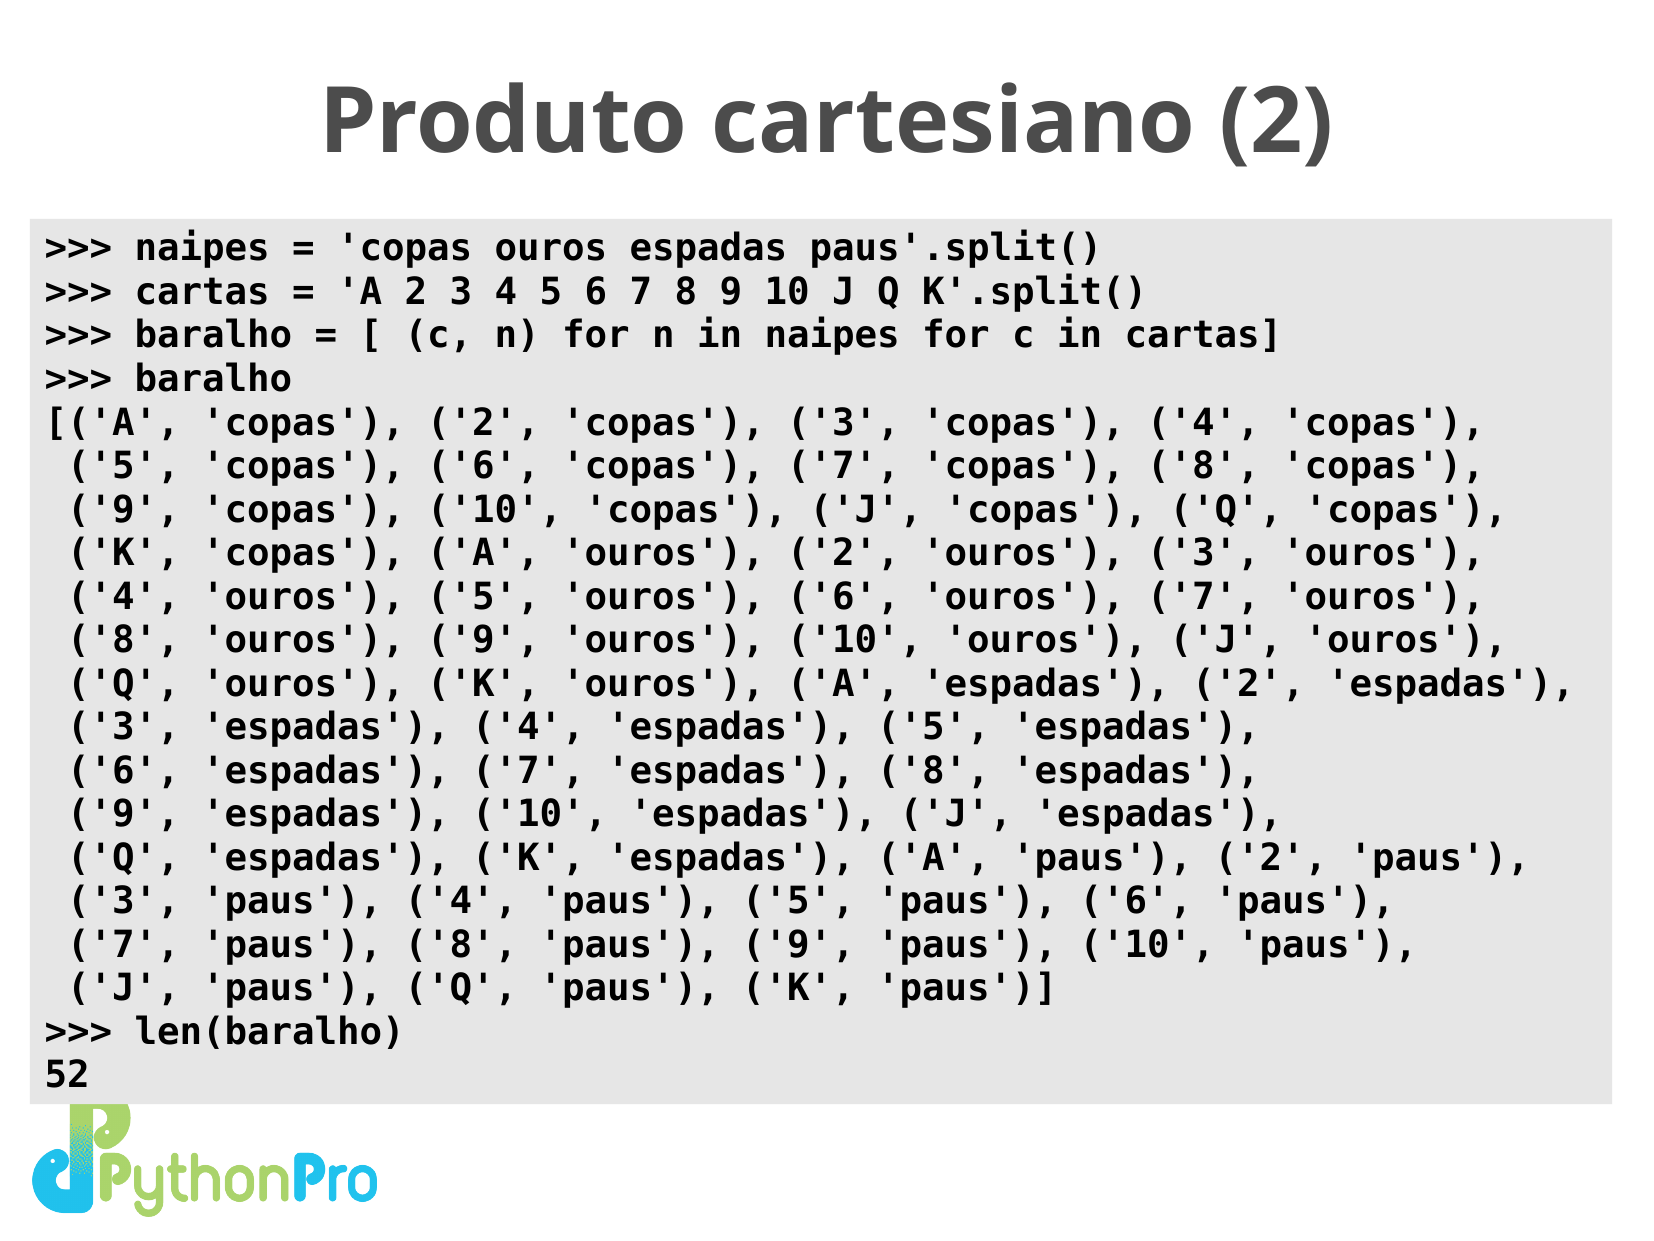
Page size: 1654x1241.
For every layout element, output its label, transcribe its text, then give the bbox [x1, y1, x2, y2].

picture [32, 1105, 377, 1217]
title Produto cartesiano (2) [82, 13, 1571, 218]
text_box >>> naipes = 'copas ouros espadas paus'.split() >>> cartas = 'A 2 3 4 5 6 7 8 9 10 J Q K'.split() >>> baralho = [ (c, n) for n in naipes for c in cartas] >>> baralho [('A', 'copas'), ('2', 'copas'), ('3', 'copas'), ('4', 'copas'), ('5', 'copas'), ('6', 'copas'), ('7', 'copas'), ('8', 'copas'), ('9', 'copas'), ('10', 'copas'), ('J', 'copas'), ('Q', 'copas'), ('K', 'copas'), ('A', 'ouros'), ('2', 'ouros'), ('3', 'ouros'), ('4', 'ouros'), ('5', 'ouros'), ('6', 'ouros'), ('7', 'ouros'), ('8', 'ouros'), ('9', 'ouros'), ('10', 'ouros'), ('J', 'ouros'), ('Q', 'ouros'), ('K', 'ouros'), ('A', 'espadas'), ('2', 'espadas'), ('3', 'espadas'), ('4', 'espadas'), ('5', 'espadas'), ('6', 'espadas'), ('7', 'espadas'), ('8', 'espadas'), ('9', 'espadas'), ('10', 'espadas'), ('J', 'espadas'), ('Q', 'espadas'), ('K', 'espadas'), ('A', 'paus'), ('2', 'paus'), ('3', 'paus'), ('4', 'paus'), ('5', 'paus'), ('6', 'paus'), ('7', 'paus'), ('8', 'paus'), ('9', 'paus'), ('10', 'paus'), ('J', 'paus'), ('Q', 'paus'), ('K', 'paus')] >>> len(baralho) 52 [29, 218, 1613, 1105]
